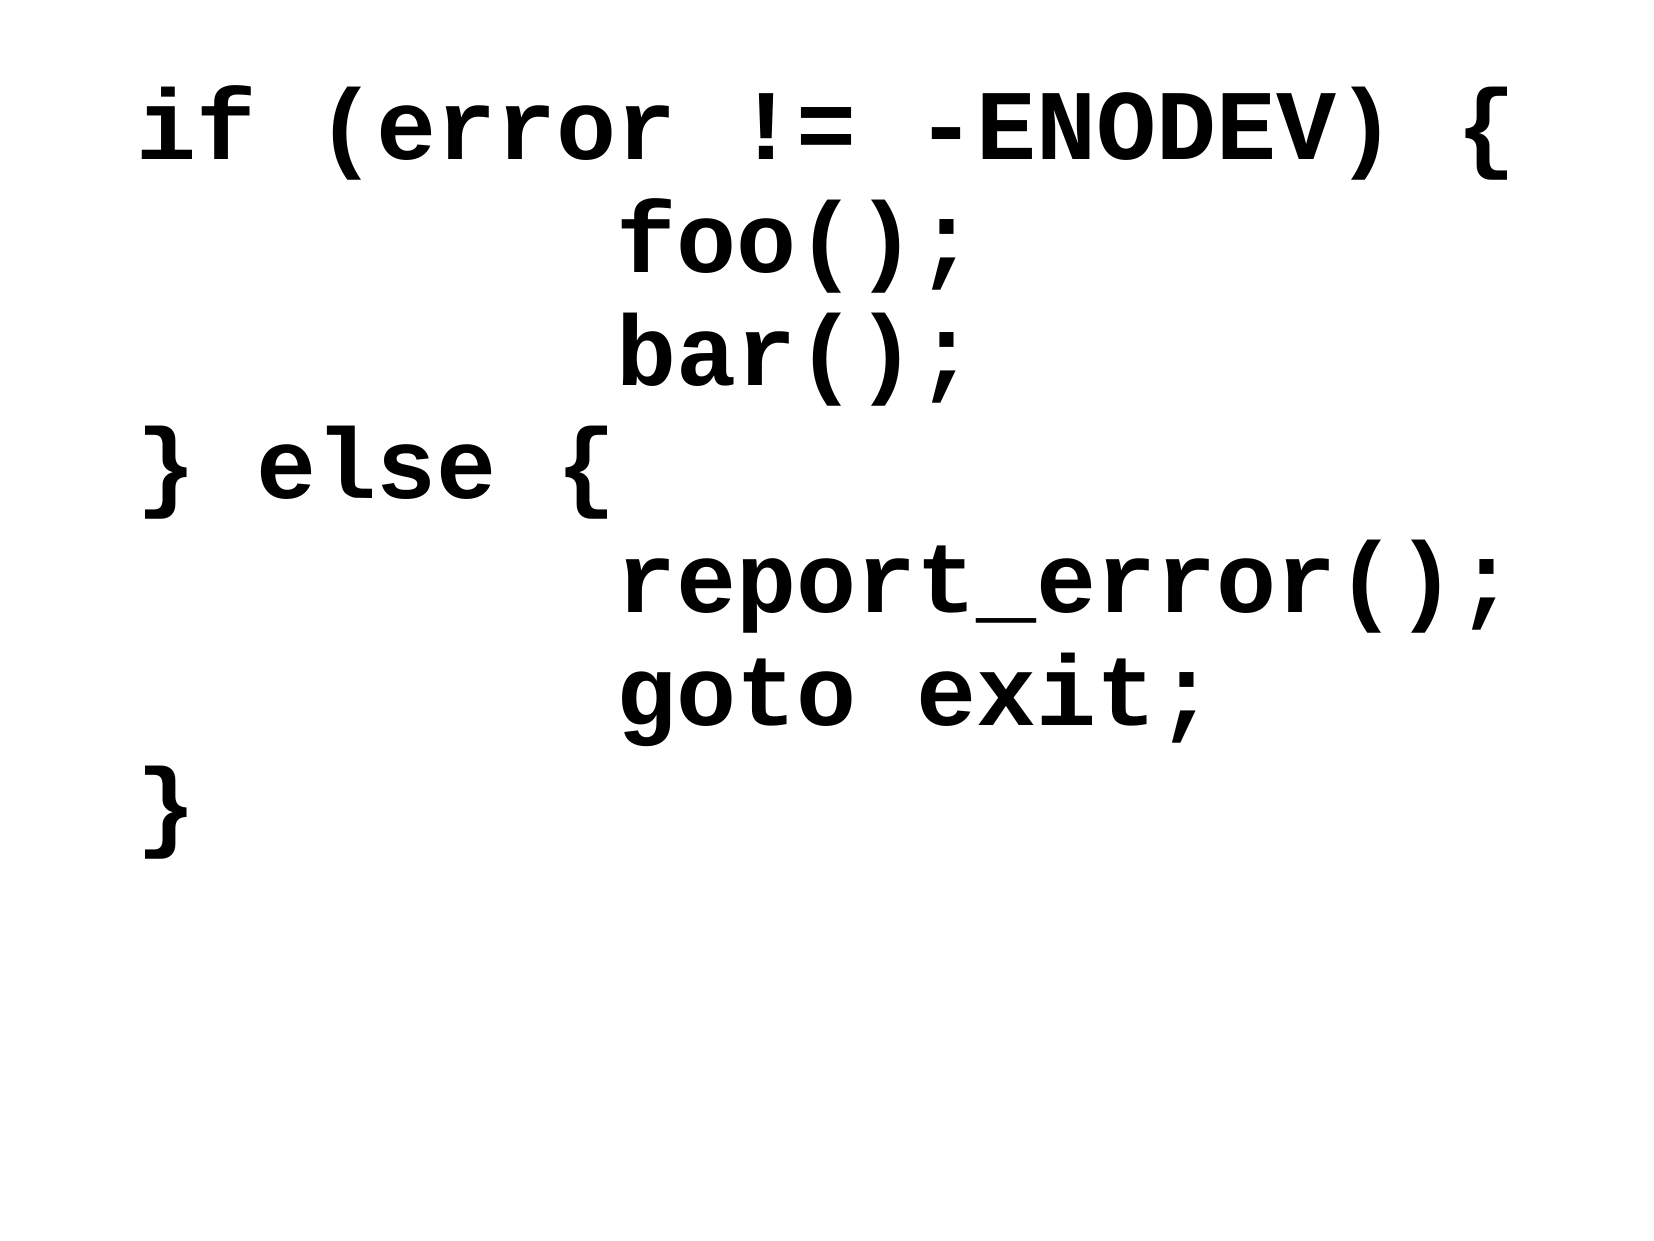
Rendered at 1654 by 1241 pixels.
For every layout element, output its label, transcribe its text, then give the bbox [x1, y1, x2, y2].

text_box if (error != -ENODEV) { foo(); bar(); } else { report_error(); goto exit; } [121, 68, 1532, 990]
